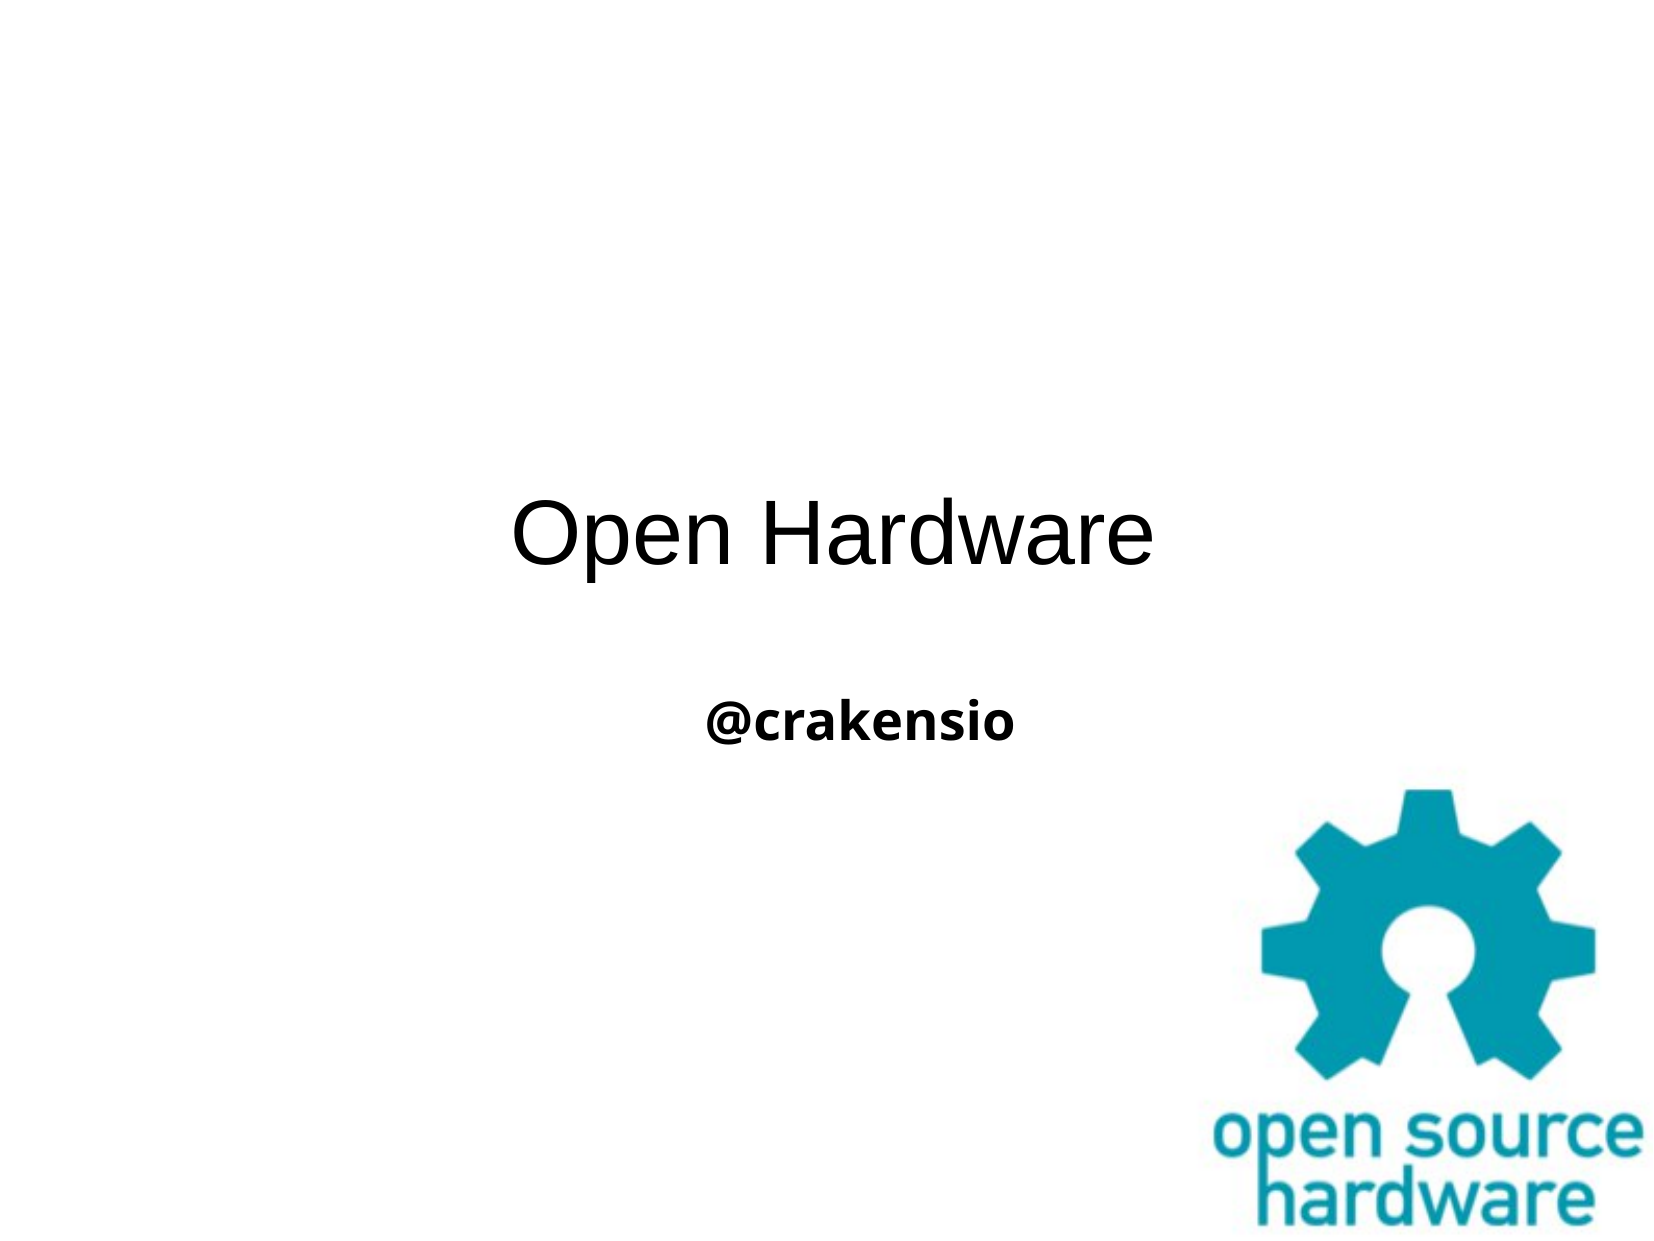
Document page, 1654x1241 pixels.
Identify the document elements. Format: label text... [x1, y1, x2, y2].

text_box @crakensio [689, 675, 1110, 760]
picture [0, 0, 1654, 1241]
title Open Hardware [89, 480, 1578, 688]
